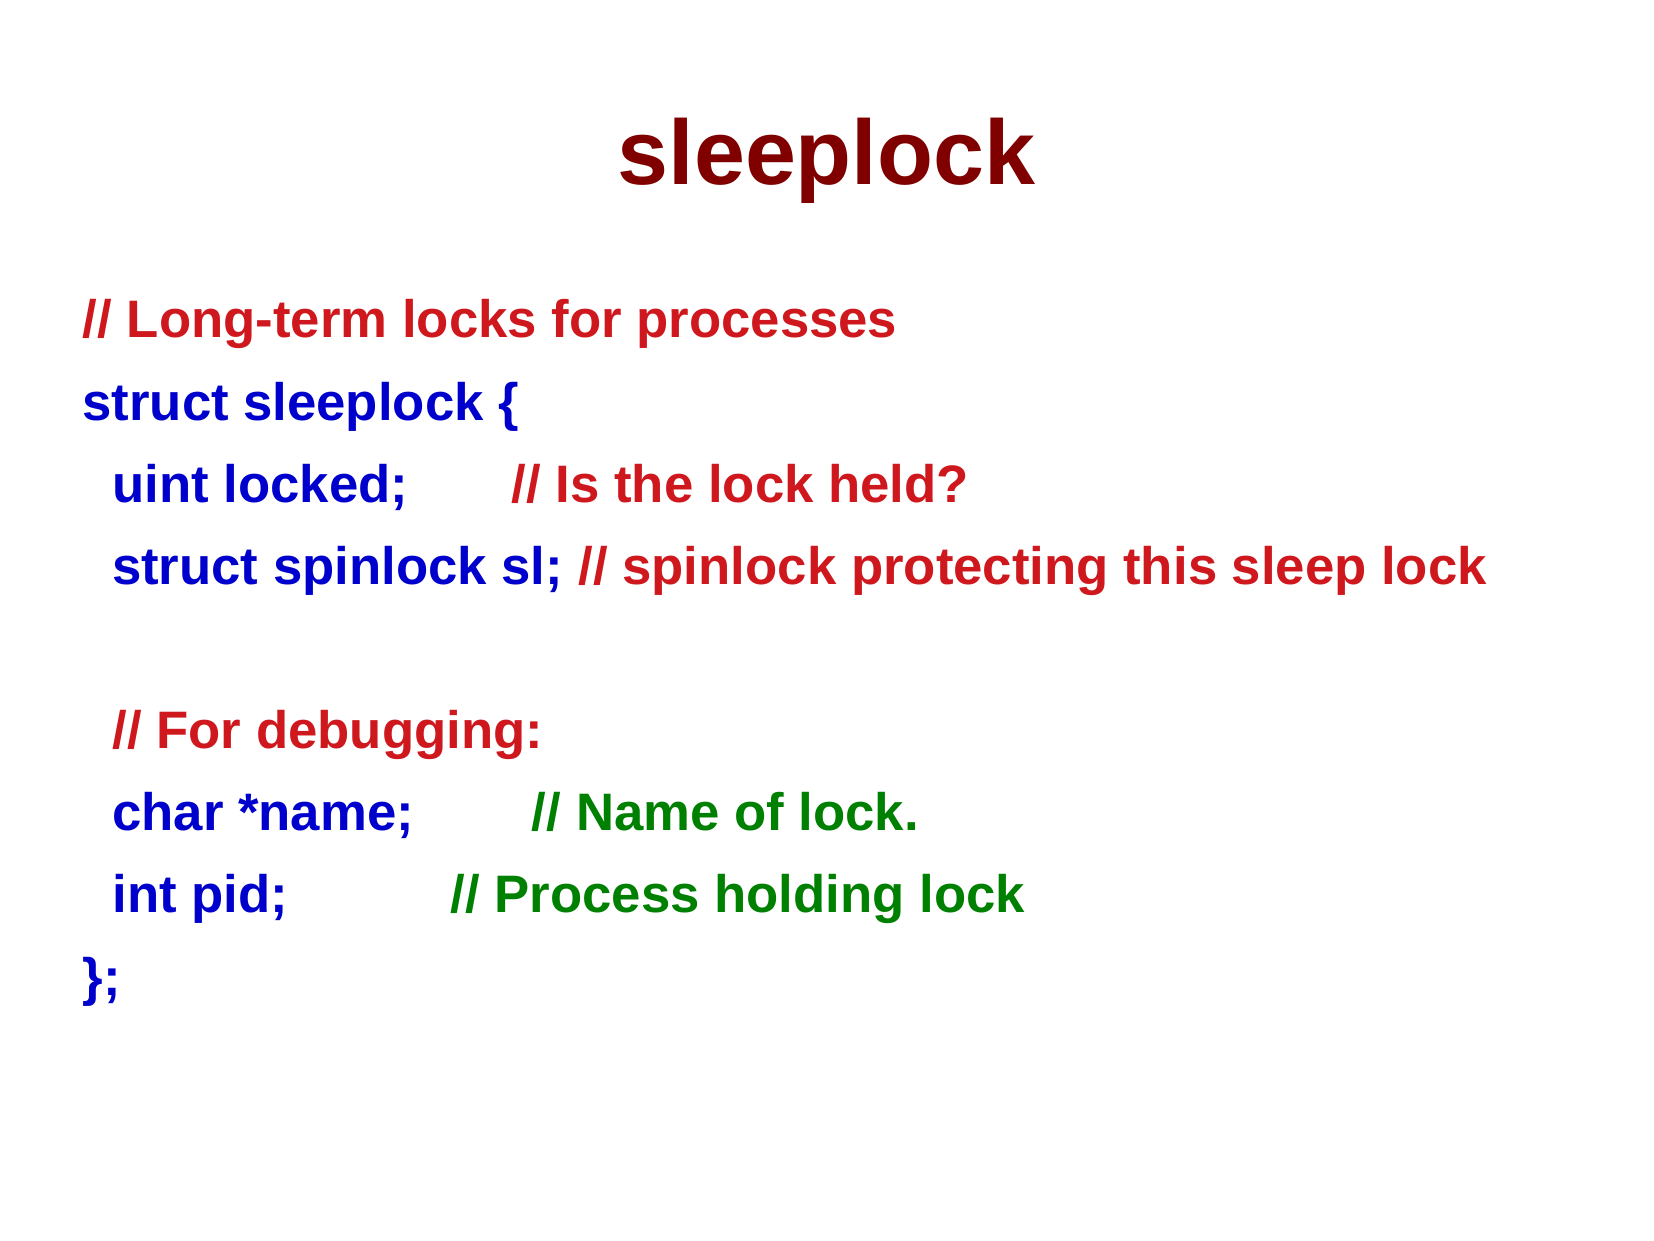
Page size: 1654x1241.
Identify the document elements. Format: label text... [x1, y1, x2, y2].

list // Long-term locks for processes struct sleeplock { uint locked; // Is the lock held? struct spinlock sl; // spinlock protecting this sleep lock // For debugging: char *name; // Name of lock. int pid; // Process holding lock }; [82, 290, 1571, 1010]
title sleeplock [82, 49, 1571, 257]
